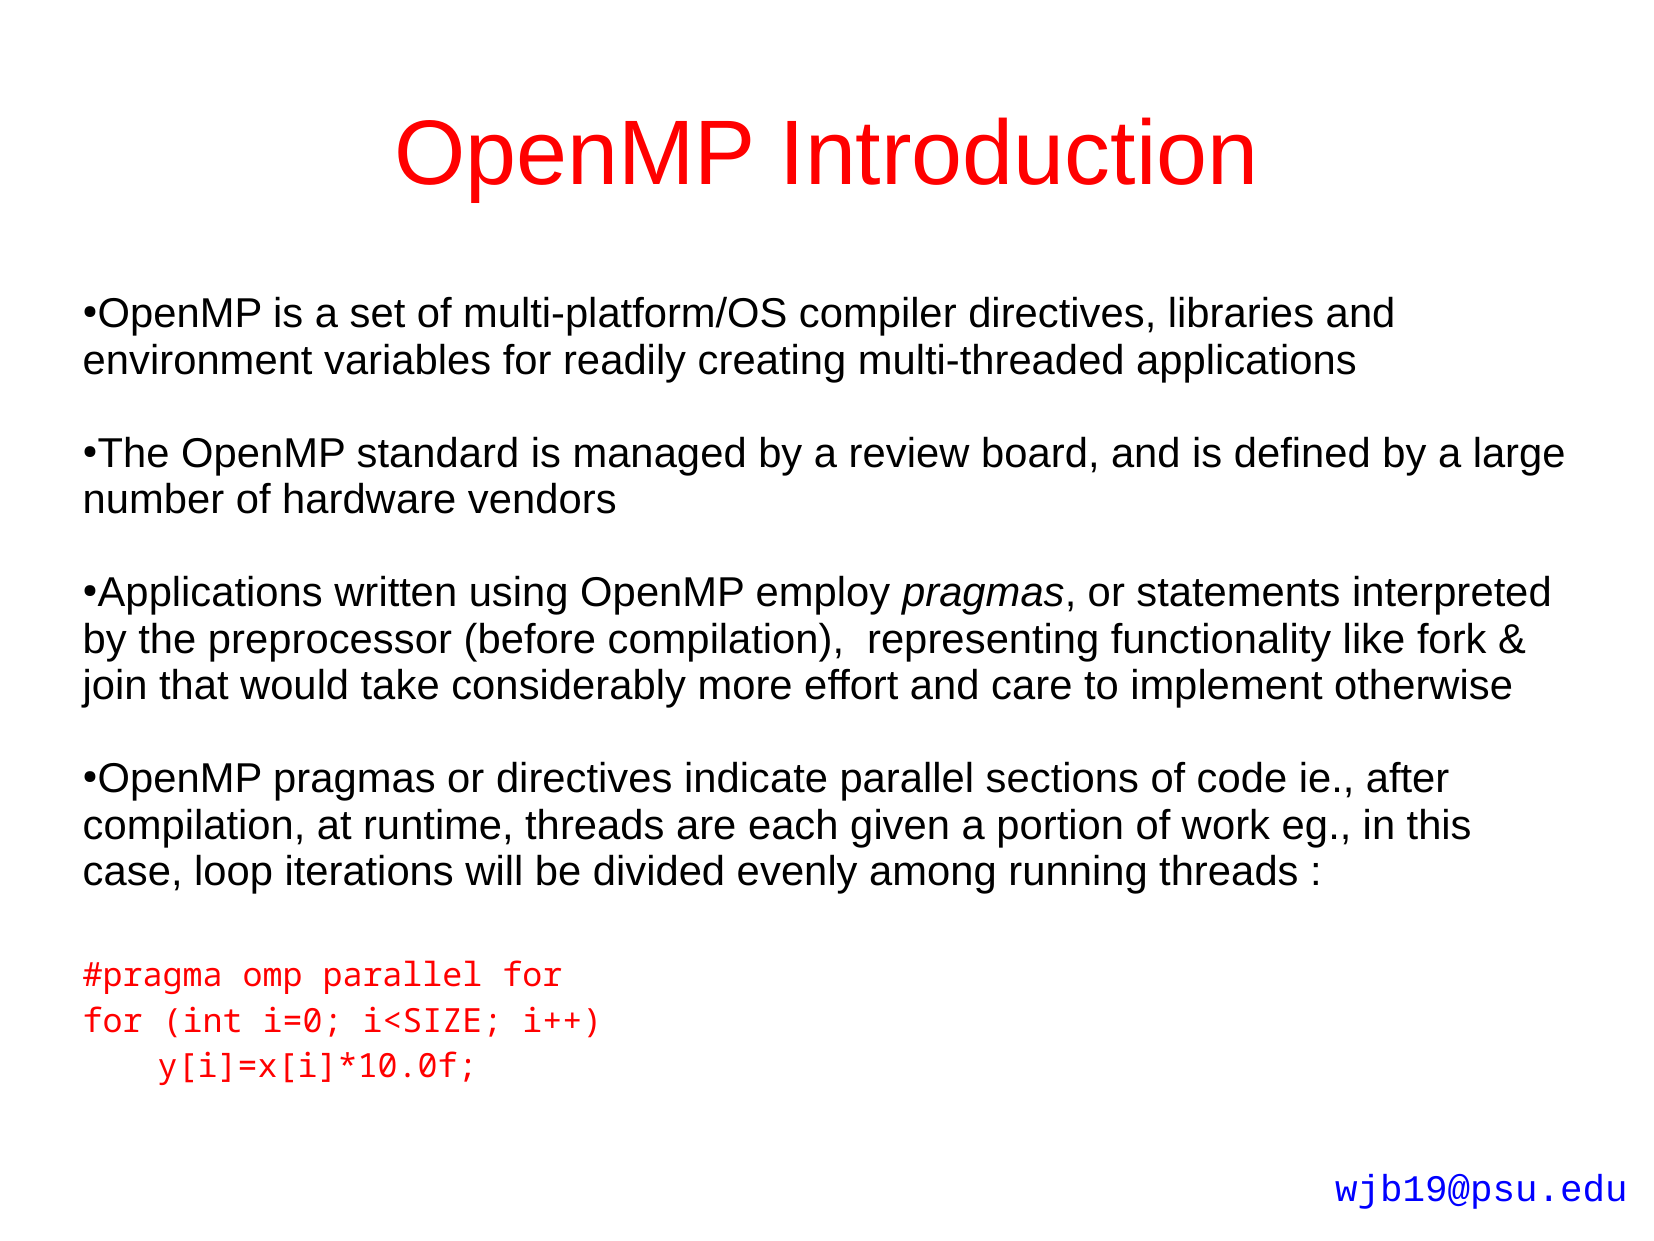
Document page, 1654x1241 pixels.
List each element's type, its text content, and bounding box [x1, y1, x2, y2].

title OpenMP Introduction [82, 49, 1571, 257]
subtitle OpenMP is a set of multi-platform/OS compiler directives, libraries and environment variables for readily creating multi-threaded applications The OpenMP standard is managed by a review board, and is defined by a large number of hardware vendors Applications written using OpenMP employ pragmas, or statements interpreted by the preprocessor (before compilation), representing functionality like fork & join that would take considerably more effort and care to implement otherwise OpenMP pragmas or directives indicate parallel sections of code ie., after compilation, at runtime, threads are each given a portion of work eg., in this case, loop iterations will be divided evenly among running threads : #pragma omp parallel for for (int i=0; i<SIZE; i++) y[i]=x[i]*10.0f; [82, 290, 1571, 1109]
text_box wjb19@psu.edu [1320, 1162, 1643, 1220]
